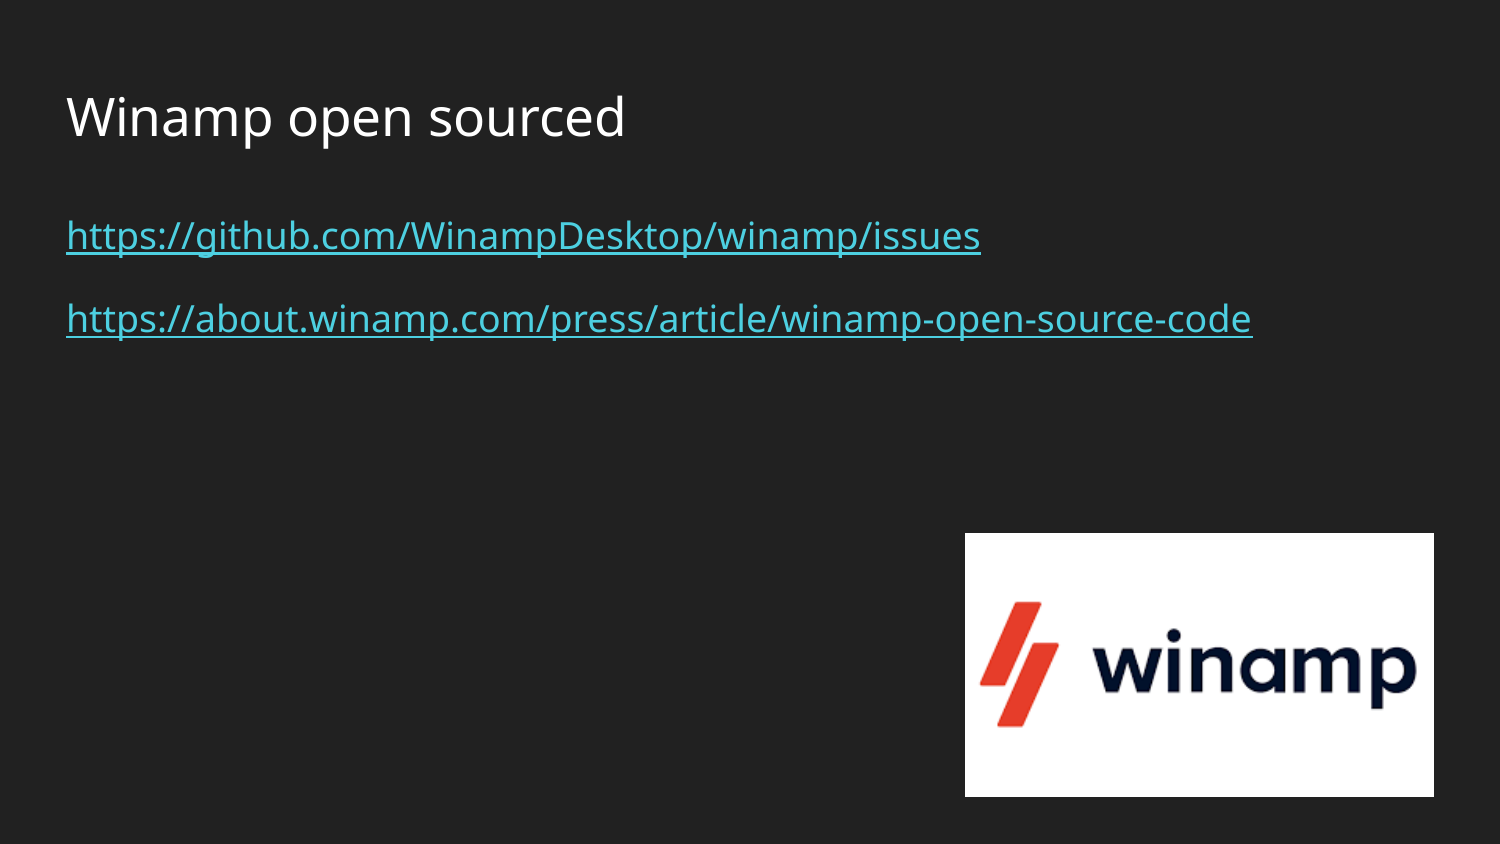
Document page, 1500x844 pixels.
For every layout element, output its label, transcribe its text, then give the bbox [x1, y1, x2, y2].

list https://github.com/WinampDesktop/winamp/issues https://about.winamp.com/press/article/winamp-open-source-code [51, 189, 1449, 809]
title Winamp open sourced [51, 67, 1449, 162]
picture [965, 533, 1434, 797]
